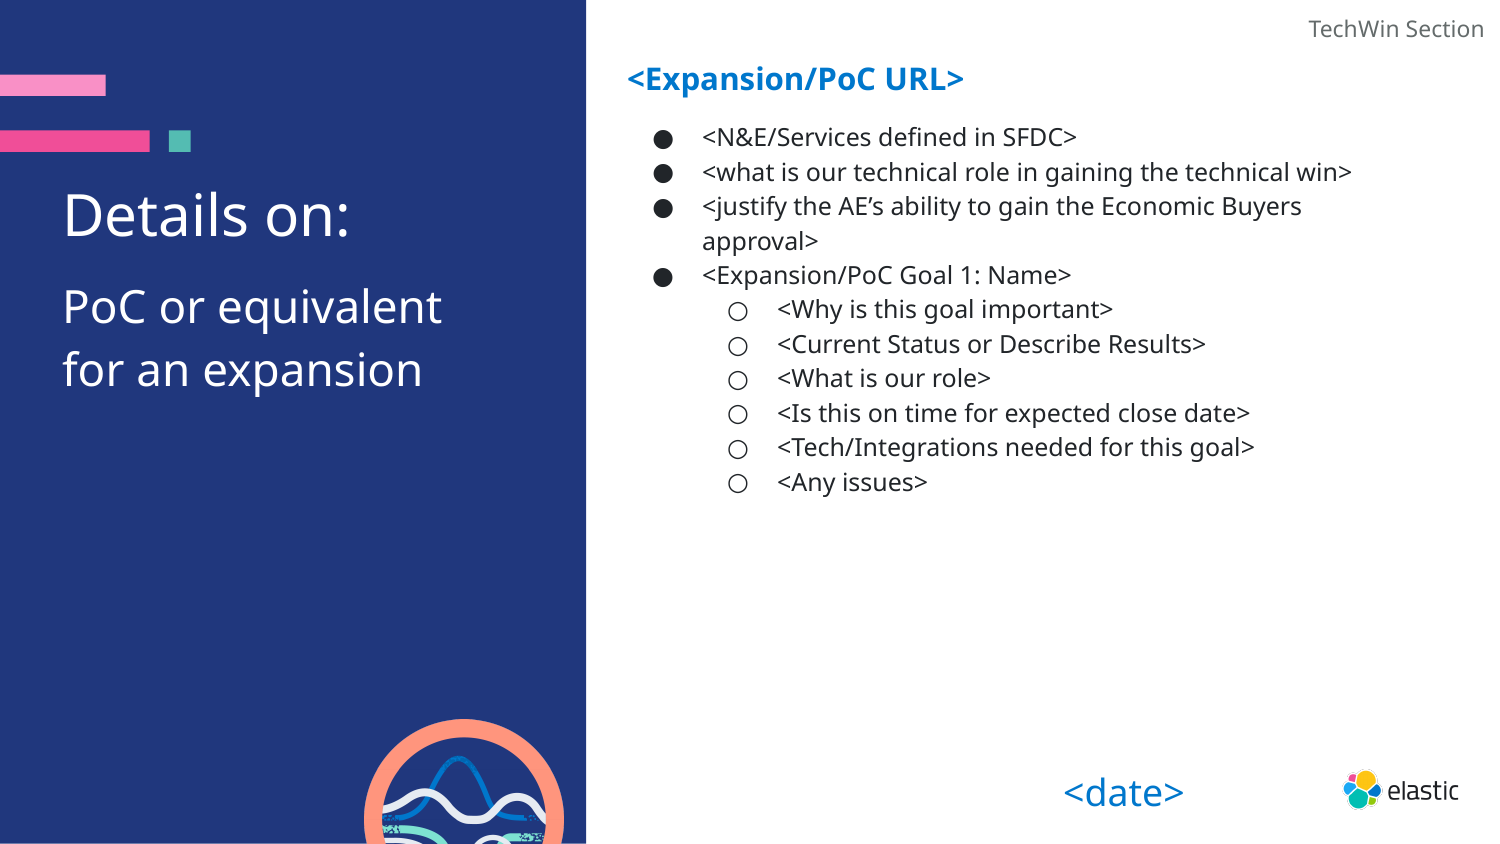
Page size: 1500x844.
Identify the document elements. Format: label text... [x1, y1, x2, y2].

picture [364, 719, 564, 844]
text_box <Expansion/PoC URL> <N&E/Services defined in SFDC> <what is our technical role in gaining the technical win> <justify the AE’s ability to gain the Economic Buyers approval> <Expansion/PoC Goal 1: Name> <Why is this goal important> <Current Status or Describe Results> <What is our role> <Is this on time for expected close date> <Tech/Integrations needed for this goal> <Any issues> [627, 59, 1410, 737]
text_box TechWin Section [1252, 0, 1500, 55]
text_box Details on: PoC or equivalent for an expansion [47, 170, 524, 778]
picture [1342, 769, 1459, 810]
text_box <date> [1048, 753, 1318, 821]
